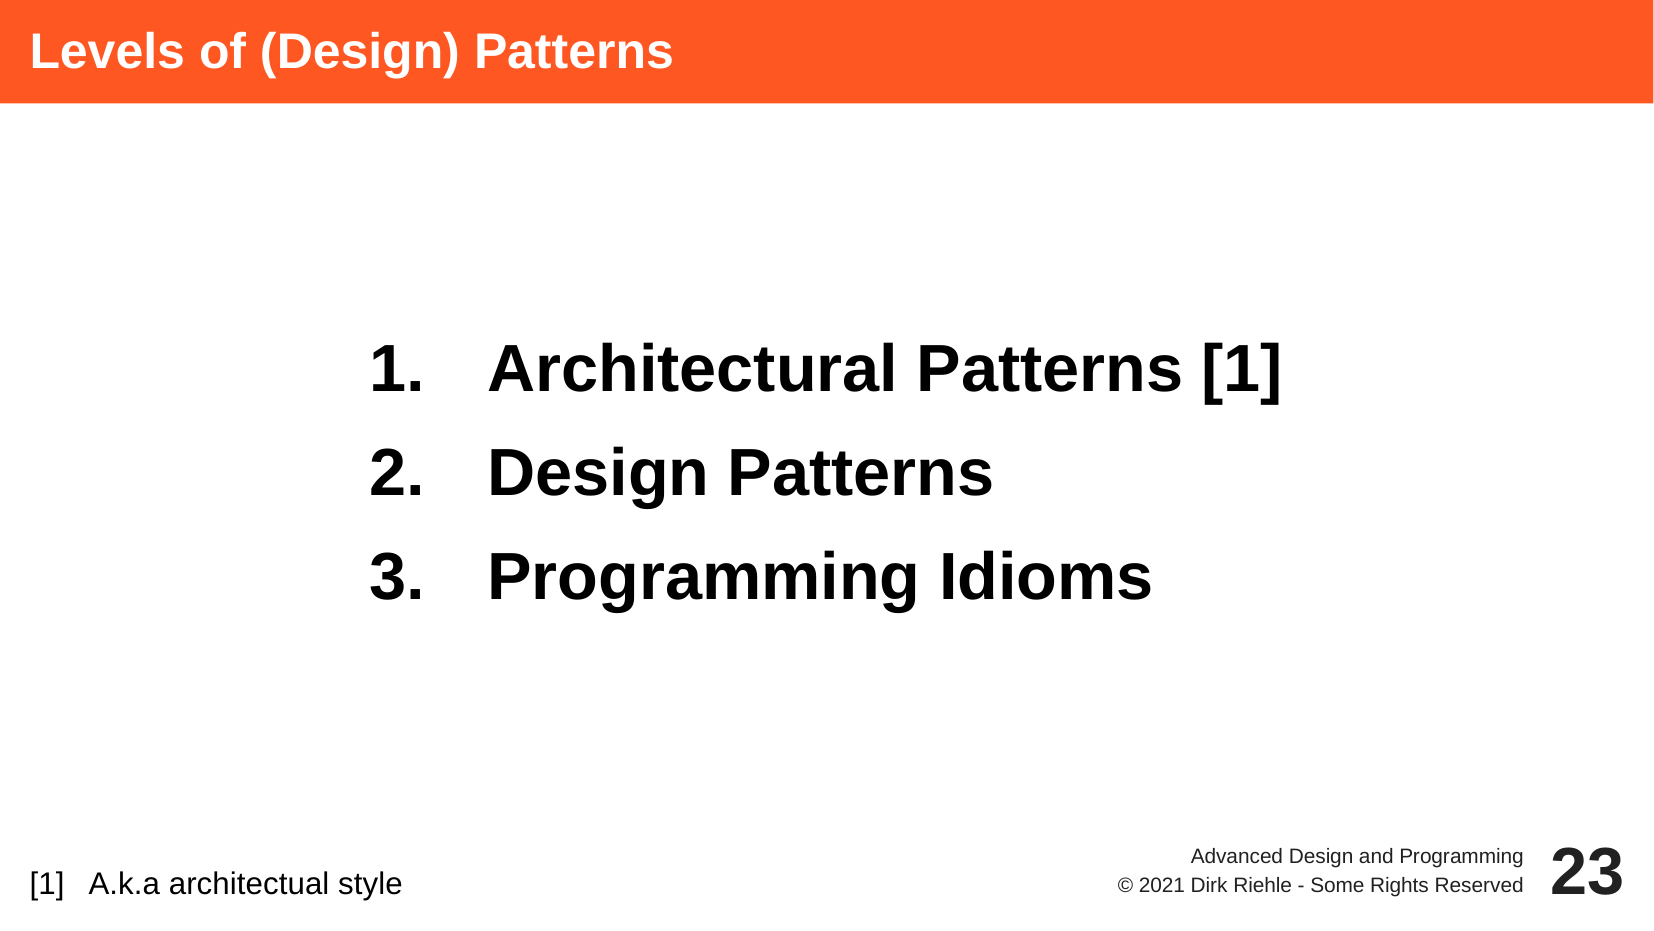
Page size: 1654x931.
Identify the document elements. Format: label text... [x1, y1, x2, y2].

title Levels of (Design) Patterns [0, 0, 1654, 104]
text_box [1] A.k.a architectual style [0, 693, 1182, 931]
subtitle Architectural Patterns [1] Design Patterns Programming Idioms [29, 132, 1625, 813]
